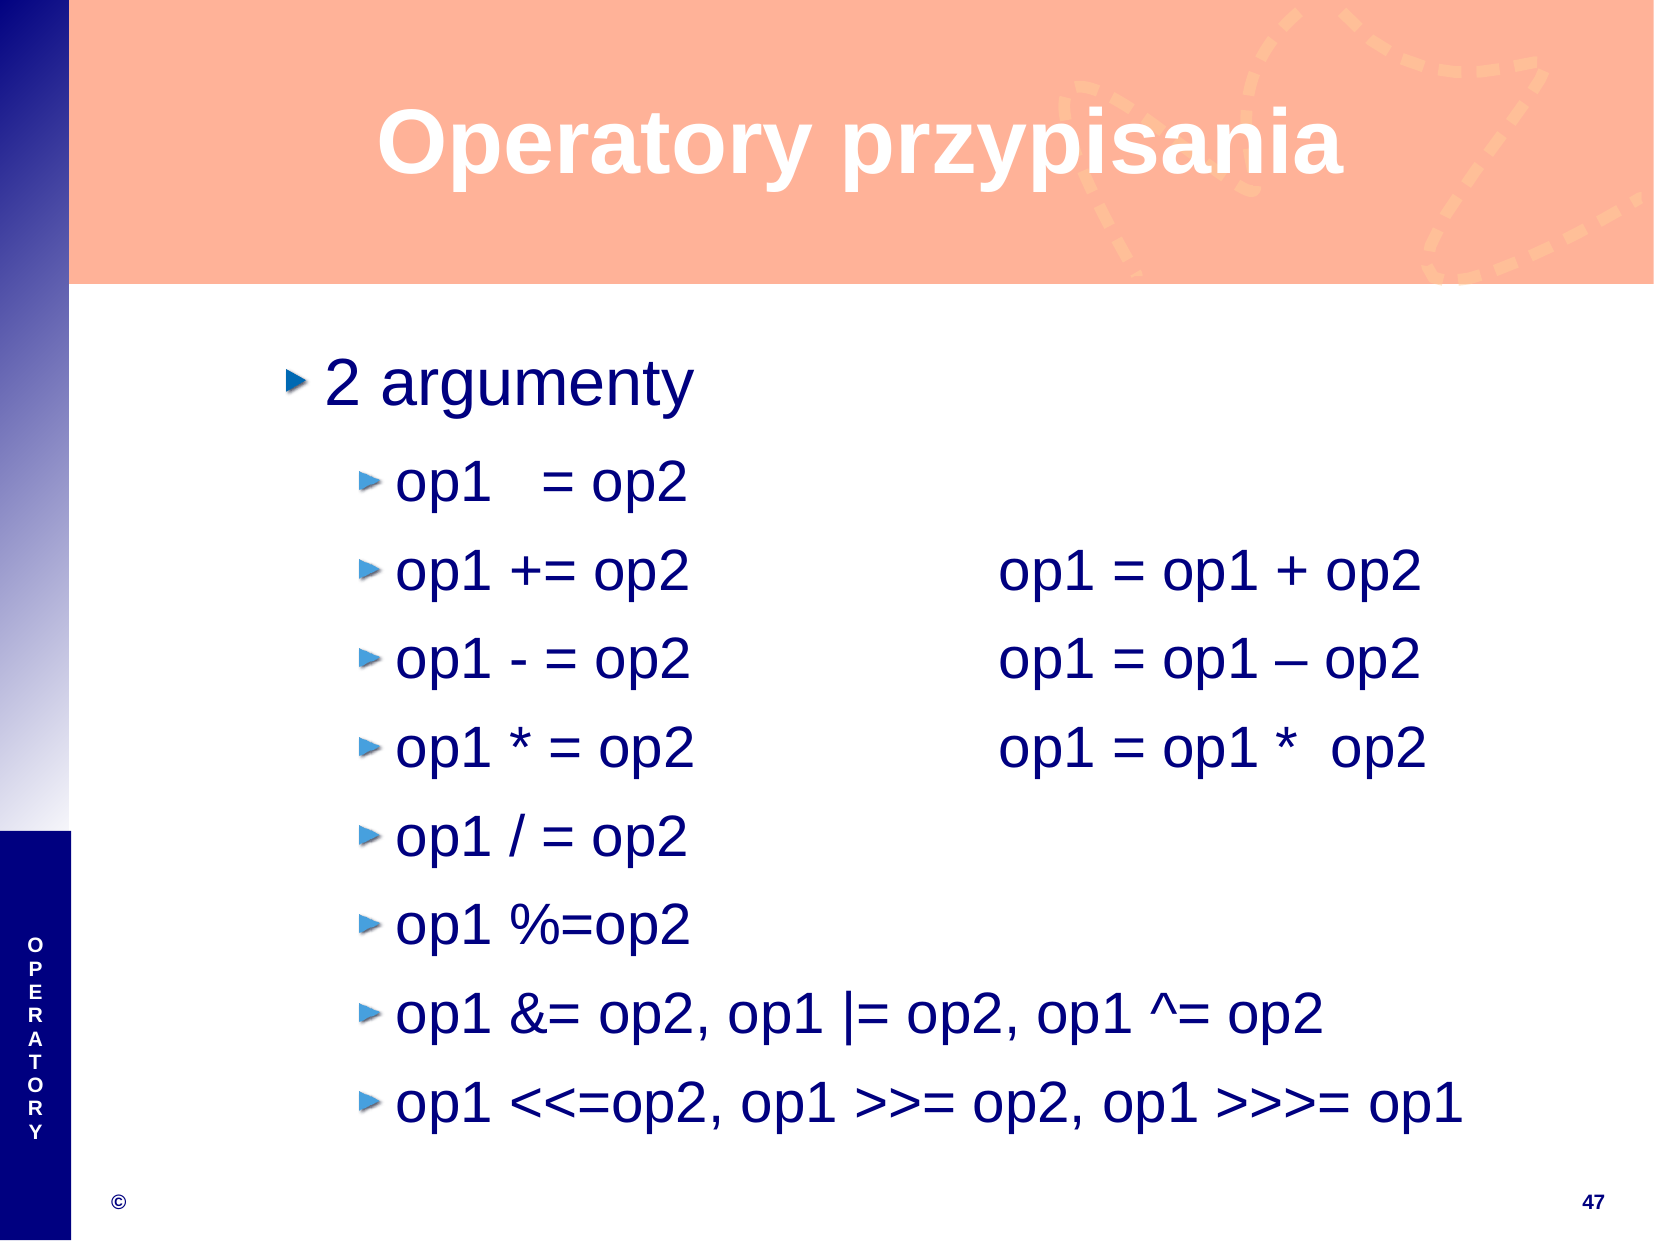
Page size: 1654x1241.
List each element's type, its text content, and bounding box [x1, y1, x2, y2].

text_box O P E R A T O R Y [0, 830, 71, 1241]
list 2 argumenty op1 = op2 op1 += op2 op1 = op1 + op2 op1 - = op2 op1 = op1 – op2 op1 * = op2 op1 = op1 * op2 op1 / = op2 op1 %=op2 op1 &= op2, op1 |= op2, op1 ^= op2 op1 <<=op2, op1 >>= op2, op1 >>>= op1 [253, 344, 1467, 1135]
title Operatory przypisania [104, 37, 1617, 246]
